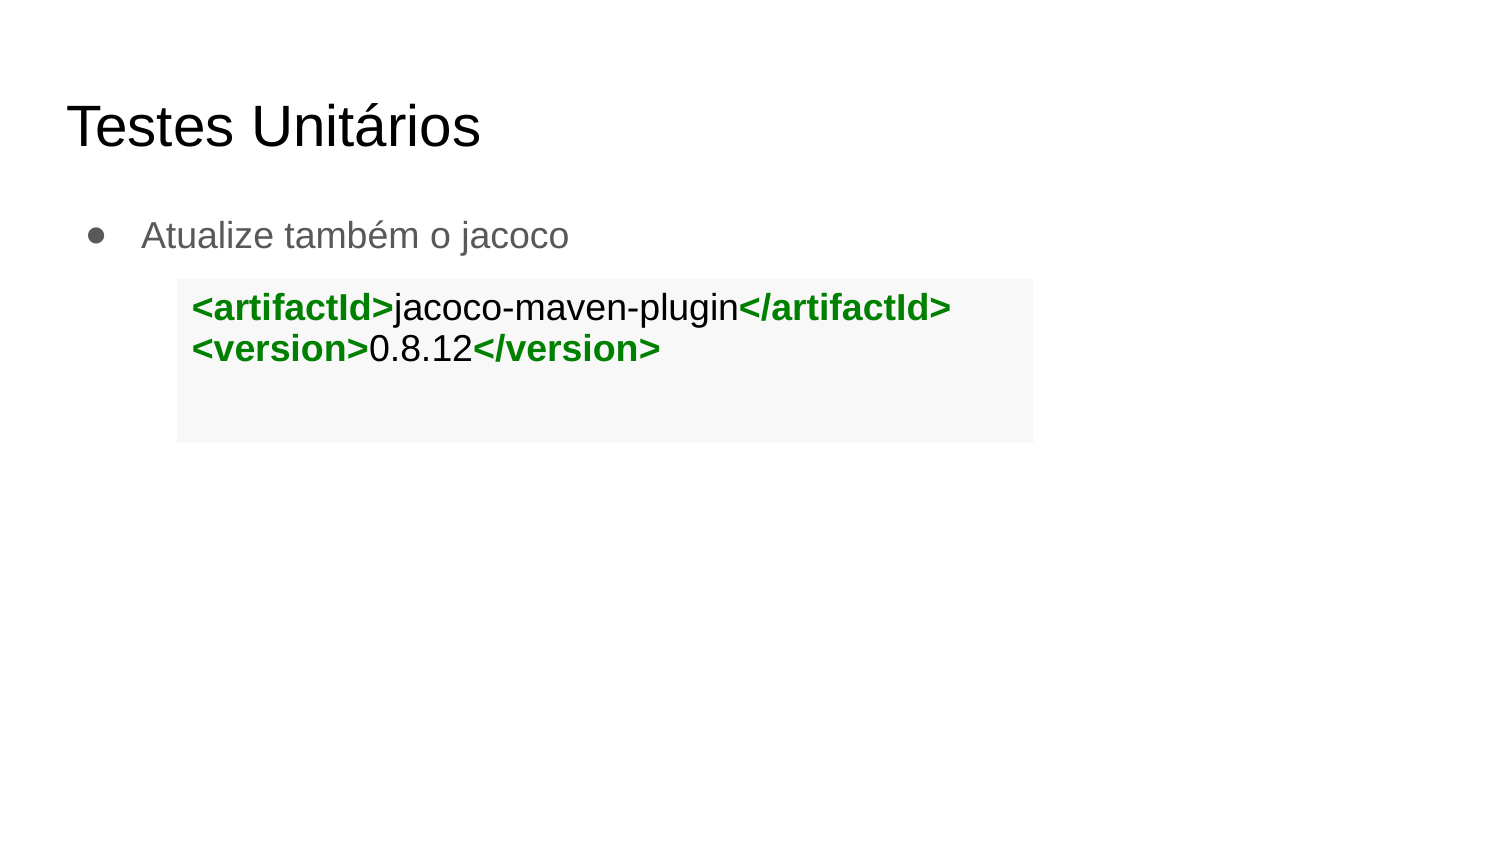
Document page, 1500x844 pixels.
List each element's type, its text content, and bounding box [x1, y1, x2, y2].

title Testes Unitários [51, 72, 1449, 167]
list Atualize também o jacoco [51, 189, 1489, 750]
text_box <artifactId>jacoco-maven-plugin</artifactId> <version>0.8.12</version> [177, 278, 1034, 443]
